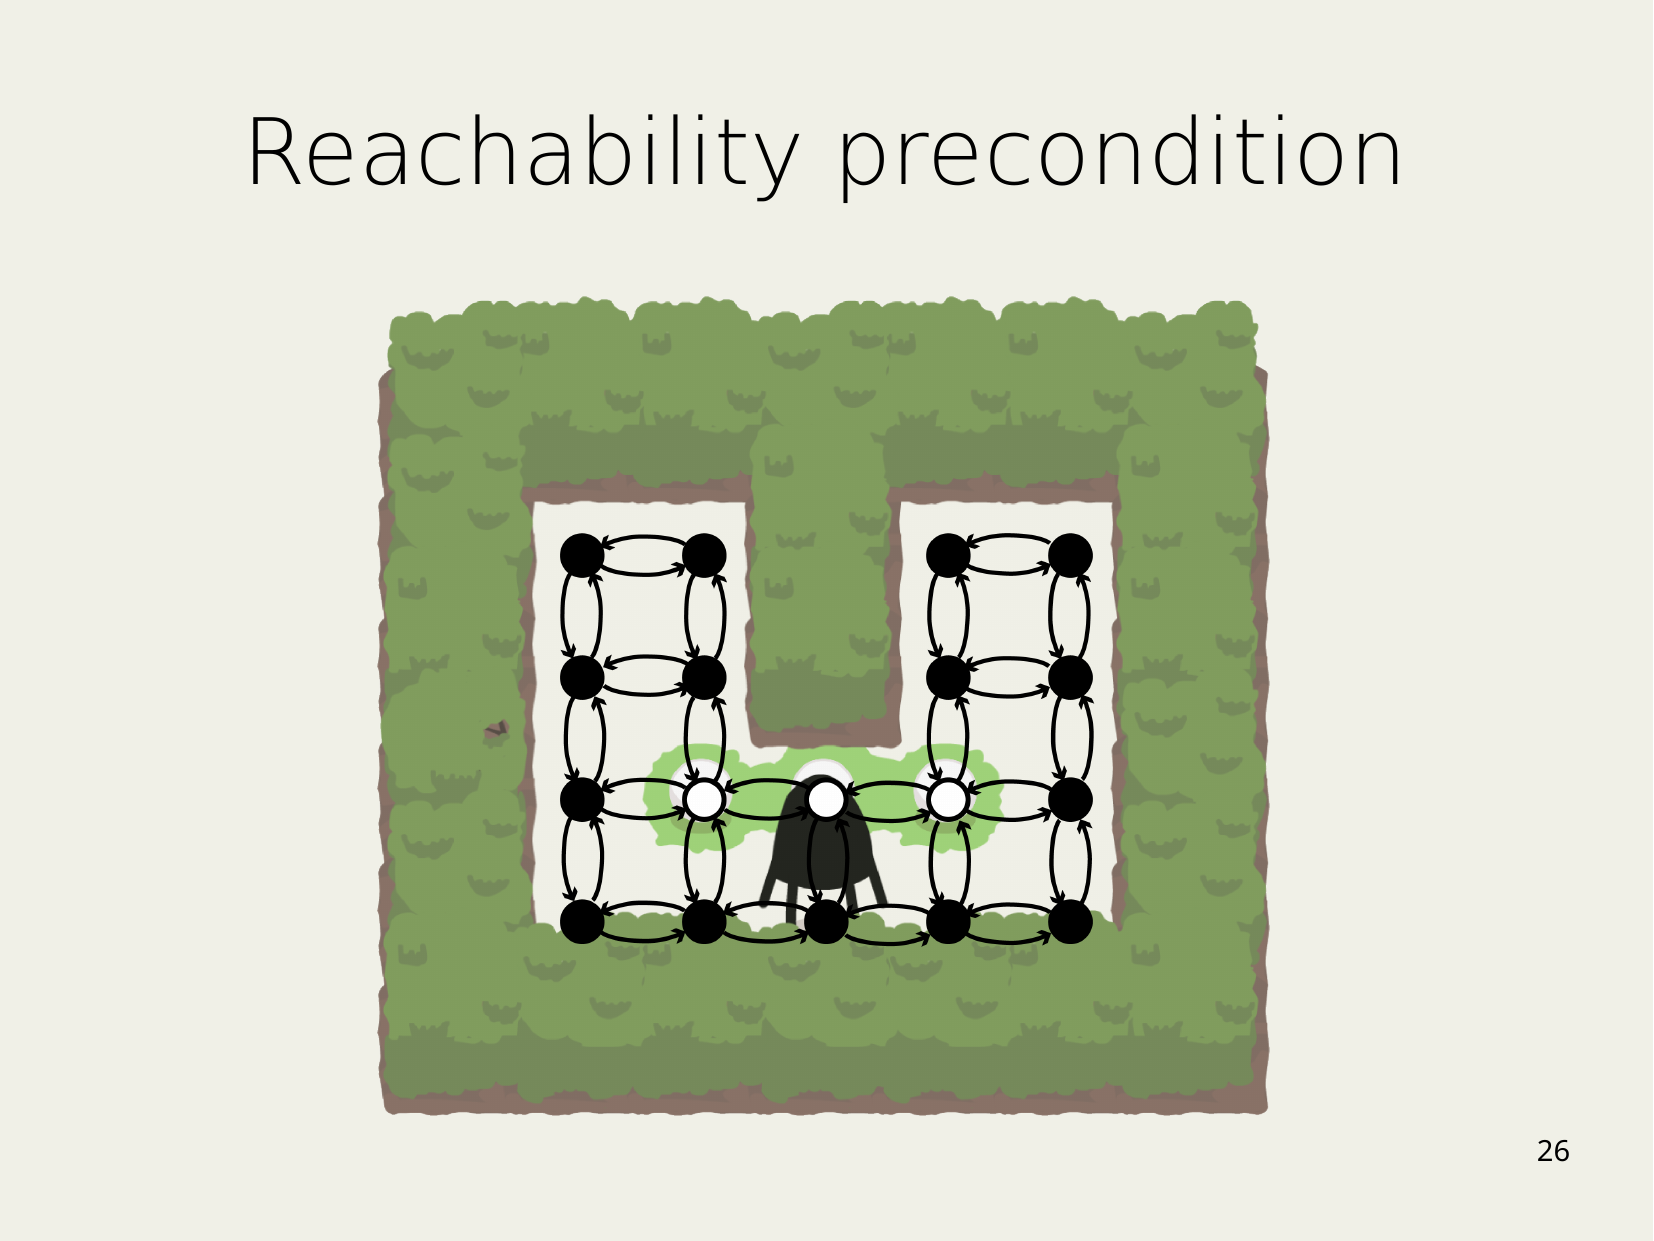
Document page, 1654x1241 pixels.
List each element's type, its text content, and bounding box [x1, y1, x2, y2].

title Reachability precondition [82, 49, 1571, 257]
picture [377, 296, 1270, 1117]
